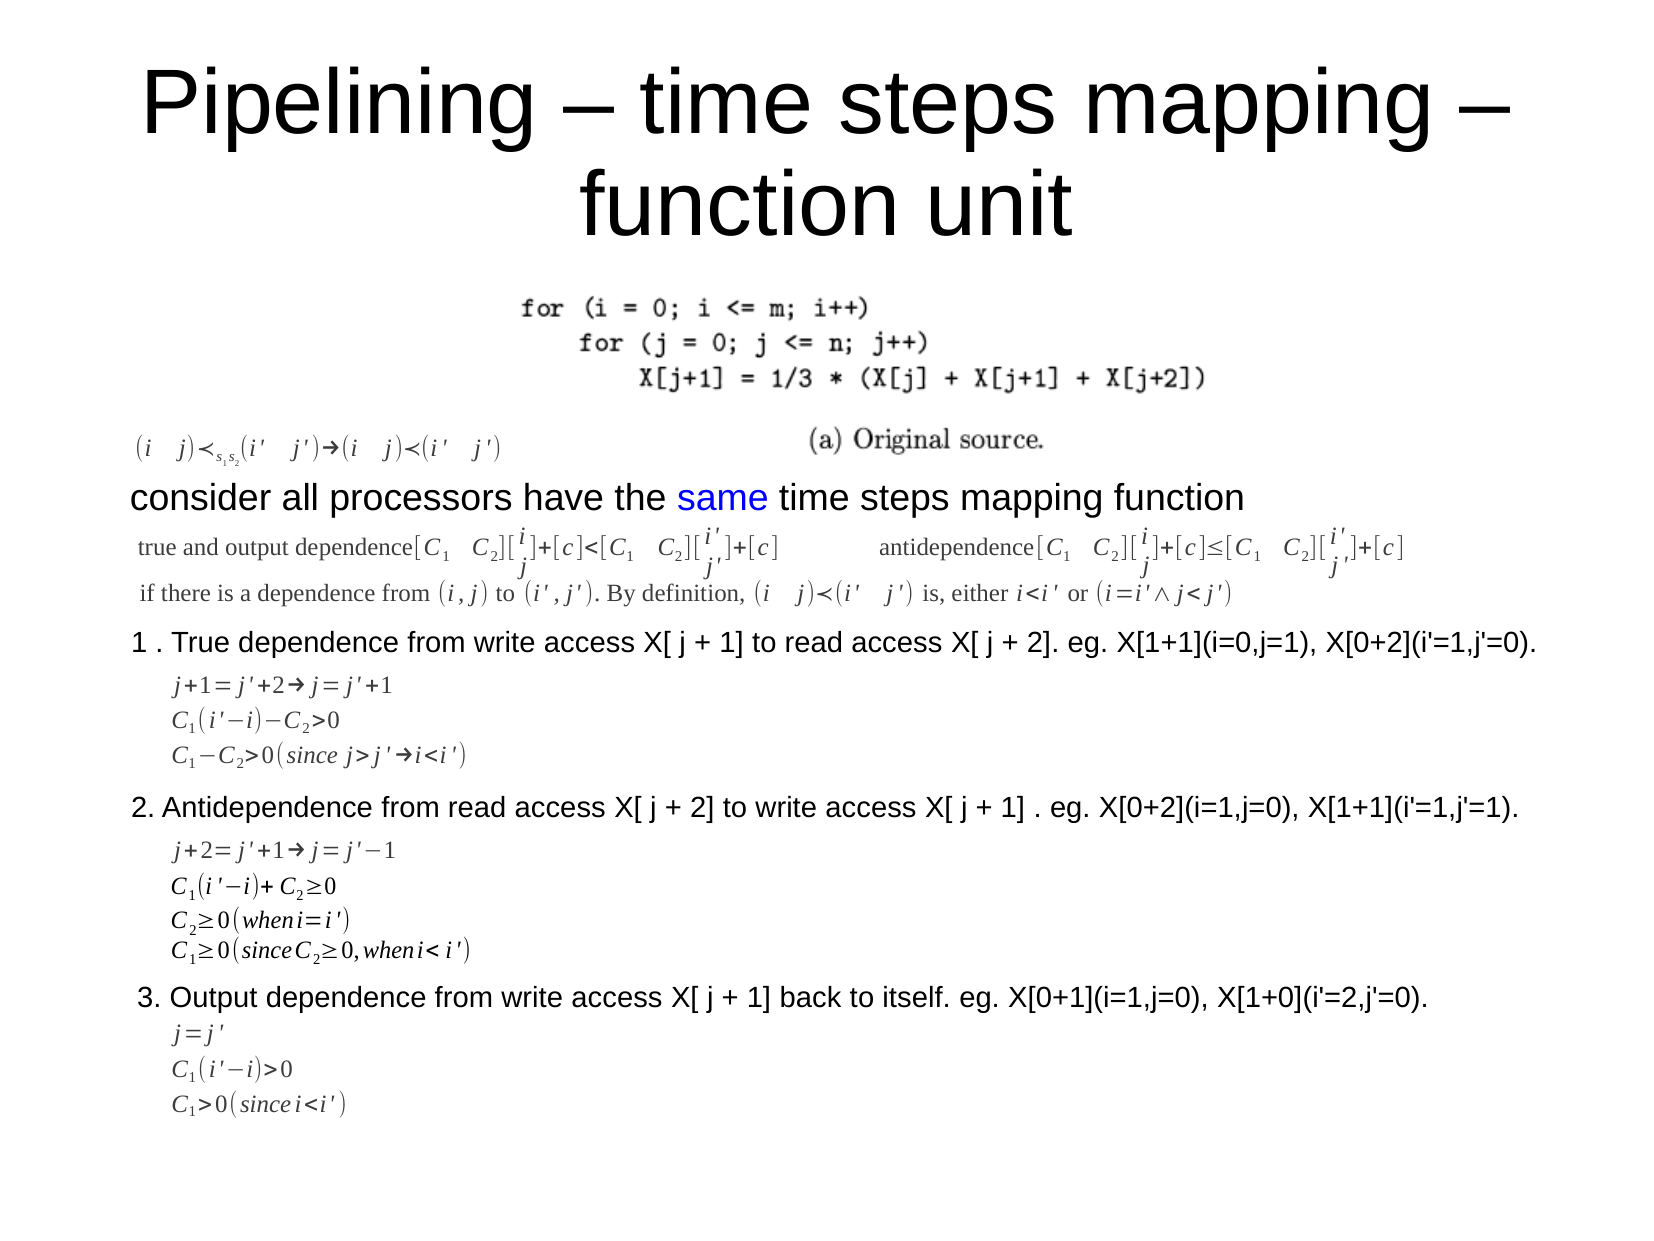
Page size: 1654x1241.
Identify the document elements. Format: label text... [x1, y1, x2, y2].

text_box 1 . True dependence from write access X[ j + 1] to read access X[ j + 2]. eg. X[1+1](i=0,j=1), X[0+2](i'=1,j'=0). [116, 618, 1557, 693]
chart [165, 1053, 300, 1087]
chart [164, 1019, 231, 1048]
chart [165, 1088, 352, 1121]
chart [165, 905, 477, 968]
chart [165, 870, 343, 903]
title Pipelining – time steps mapping – function unit [82, 49, 1571, 257]
picture [511, 287, 1216, 466]
text_box 2. Antidependence from read access X[ j + 2] to write access X[ j + 1] . eg. X[0+2](i=1,j=0), X[1+1](i'=1,j'=1). [116, 783, 1542, 841]
text_box 3. Output dependence from write access X[ j + 1] back to itself. eg. X[0+1](i=1,j=0), X[1+0](i'=2,j'=0). [122, 973, 1473, 1031]
chart [165, 740, 473, 773]
chart [128, 431, 508, 468]
chart [165, 705, 347, 738]
chart [130, 522, 1410, 608]
chart [164, 671, 399, 700]
chart [164, 836, 403, 865]
text_box consider all processors have the same time steps mapping function [115, 469, 1306, 526]
